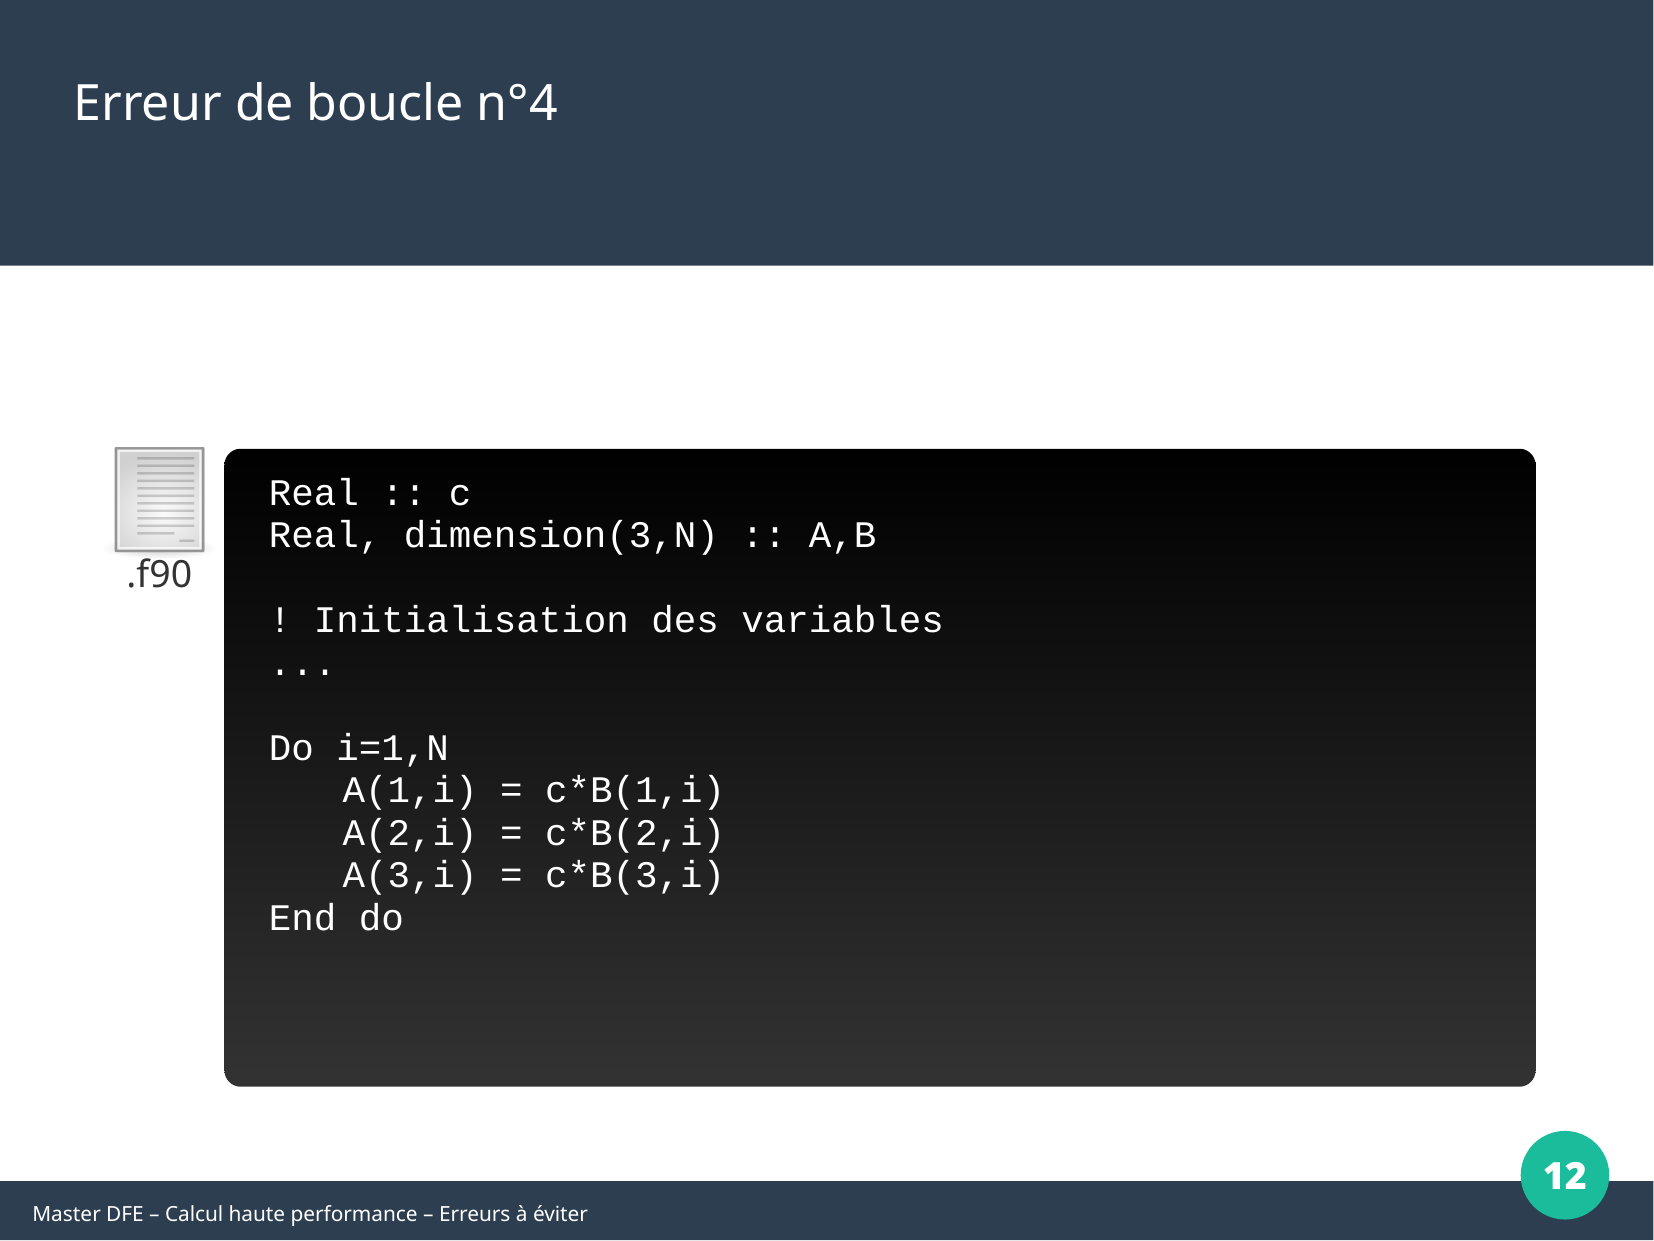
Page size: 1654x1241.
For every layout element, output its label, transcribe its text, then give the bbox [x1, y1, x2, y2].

text_box .f90 [82, 539, 237, 606]
text_box Real :: c Real, dimension(3,N) :: A,B ! Initialisation des variables ... Do i=1,N A(1,i) = c*B(1,i) A(2,i) = c*B(2,i) A(3,i) = c*B(3,i) End do [253, 466, 1524, 961]
text_box Master DFE – Calcul haute performance – Erreurs à éviter [17, 1191, 1436, 1235]
text_box Erreur de boucle n°4 [59, 59, 1619, 209]
text_box [224, 448, 1536, 1087]
picture [100, 442, 219, 539]
